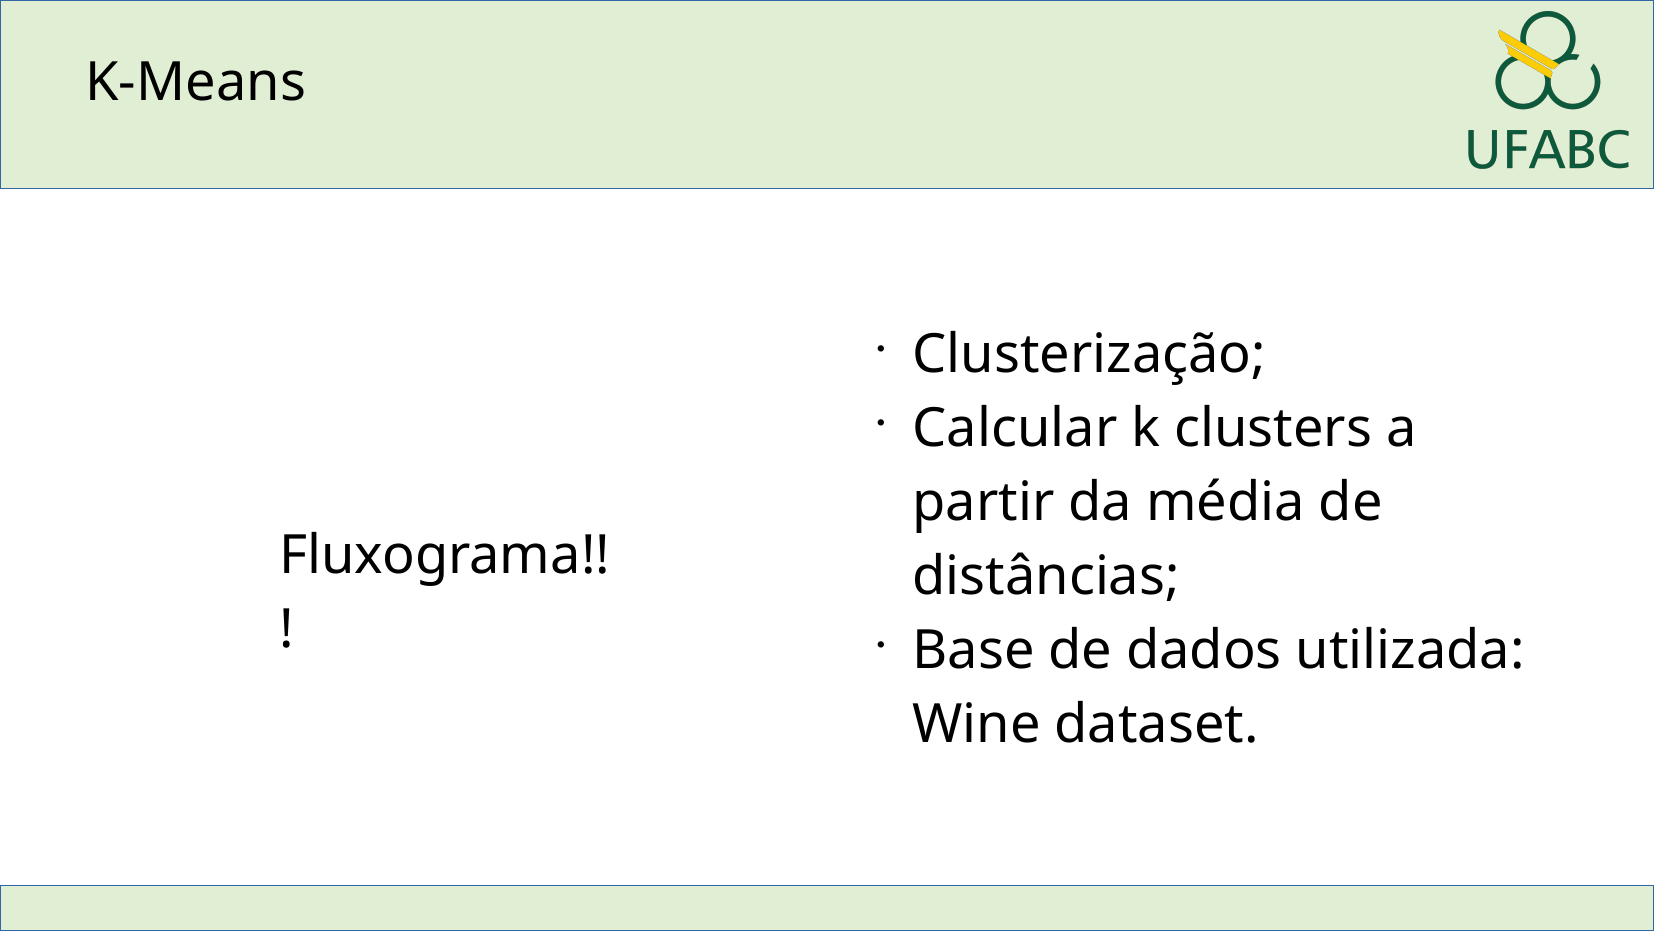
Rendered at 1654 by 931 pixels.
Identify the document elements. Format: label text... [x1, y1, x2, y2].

text_box Clusterização; Calcular k clusters a partir da média de distâncias; Base de dados utilizada: Wine dataset. [862, 307, 1583, 931]
text_box [0, 0, 1654, 189]
text_box K-Means [70, 35, 367, 157]
text_box [1583, 885, 1654, 931]
text_box Fluxograma!!! [264, 507, 626, 735]
picture [1464, 11, 1630, 181]
text_box [0, 885, 862, 931]
